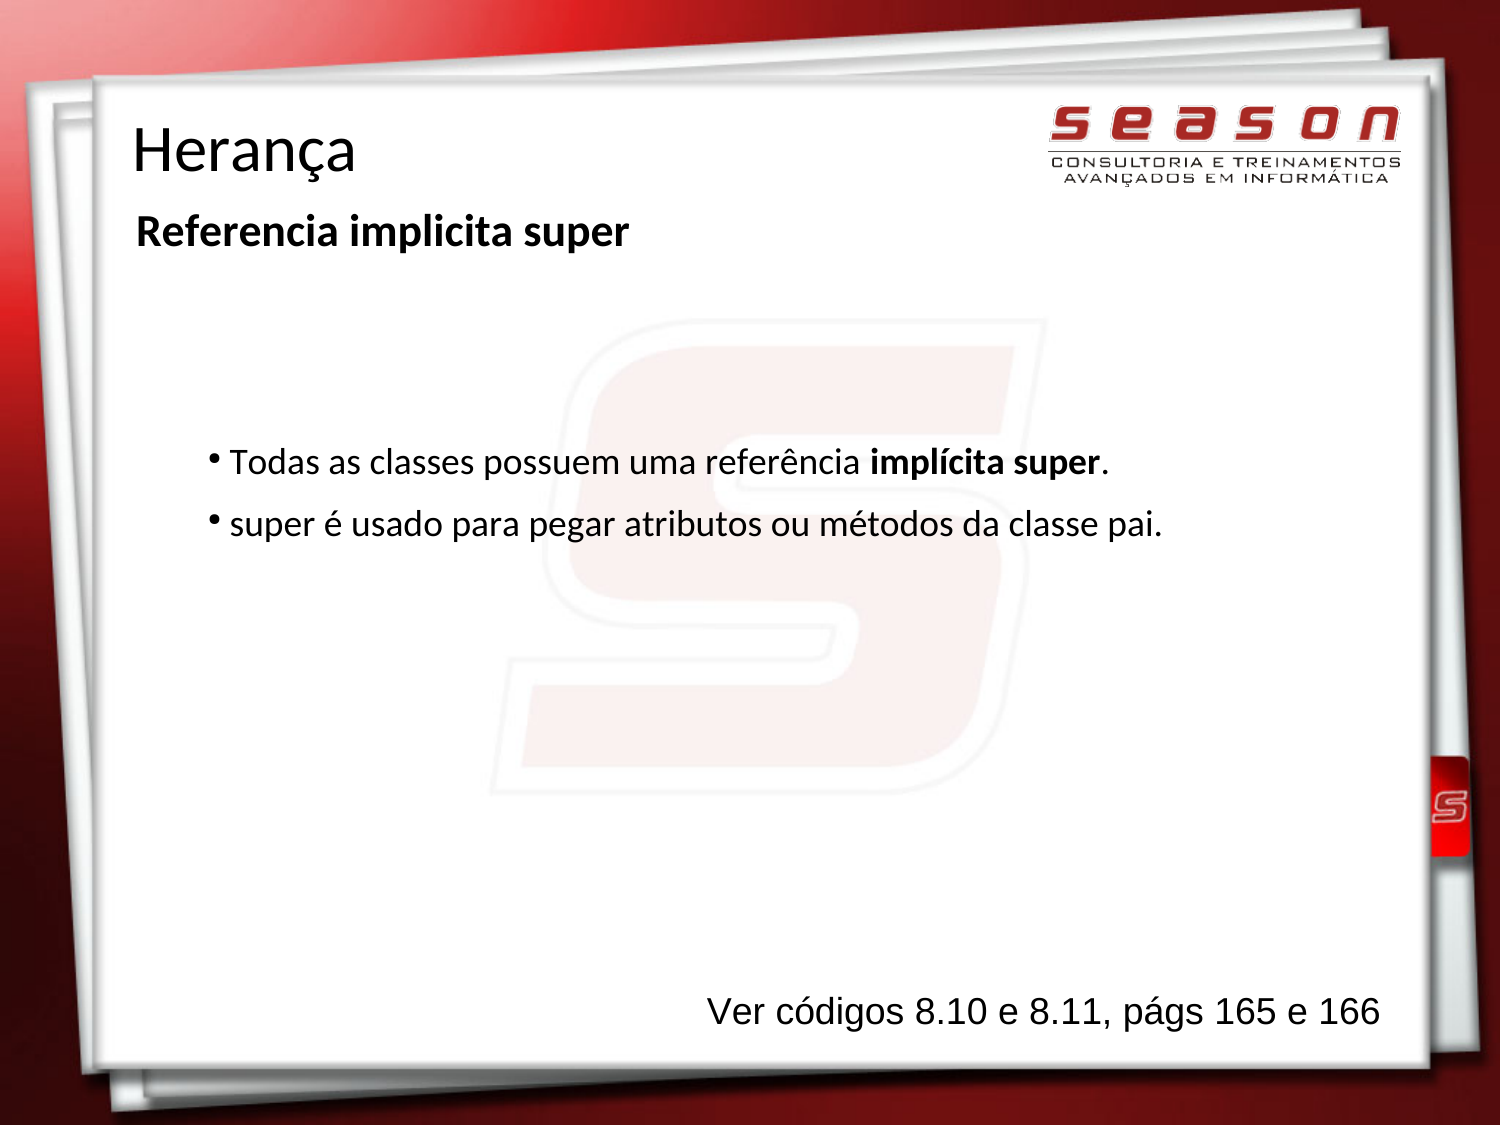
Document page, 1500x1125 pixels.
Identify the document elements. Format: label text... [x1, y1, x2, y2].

text_box Referencia implicita super [119, 200, 1240, 256]
text_box Todas as classes possuem uma referência implícita super. super é usado para pegar atributos ou métodos da classe pai. [207, 383, 1328, 597]
text_box Ver códigos 8.10 e 8.11, págs 165 e 166 [661, 979, 1396, 1040]
picture [0, 0, 1500, 1125]
title Herança [118, 33, 1394, 257]
